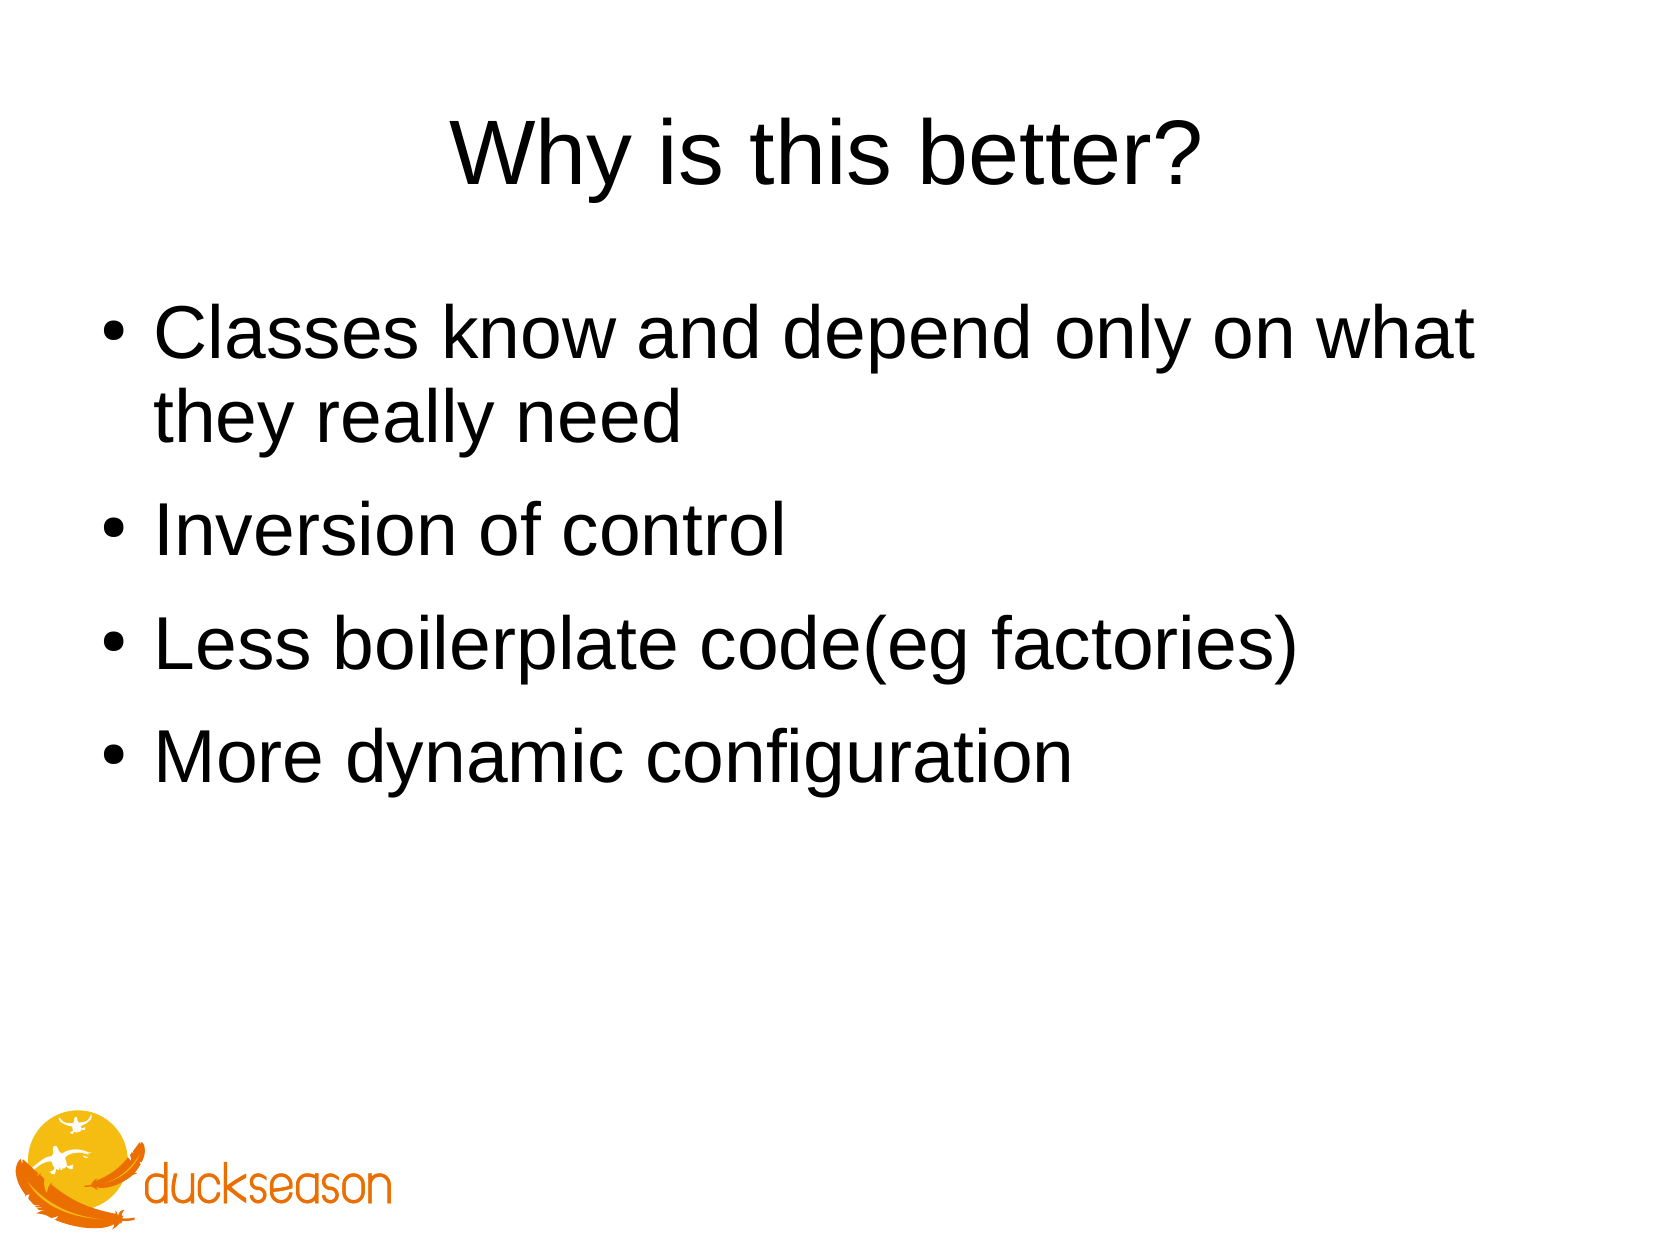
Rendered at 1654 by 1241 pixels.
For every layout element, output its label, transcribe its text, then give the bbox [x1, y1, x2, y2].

picture [15, 1110, 391, 1231]
title Why is this better? [82, 49, 1571, 257]
list Classes know and depend only on what they really need Inversion of control Less boilerplate code(eg factories) More dynamic configuration [82, 290, 1571, 1010]
